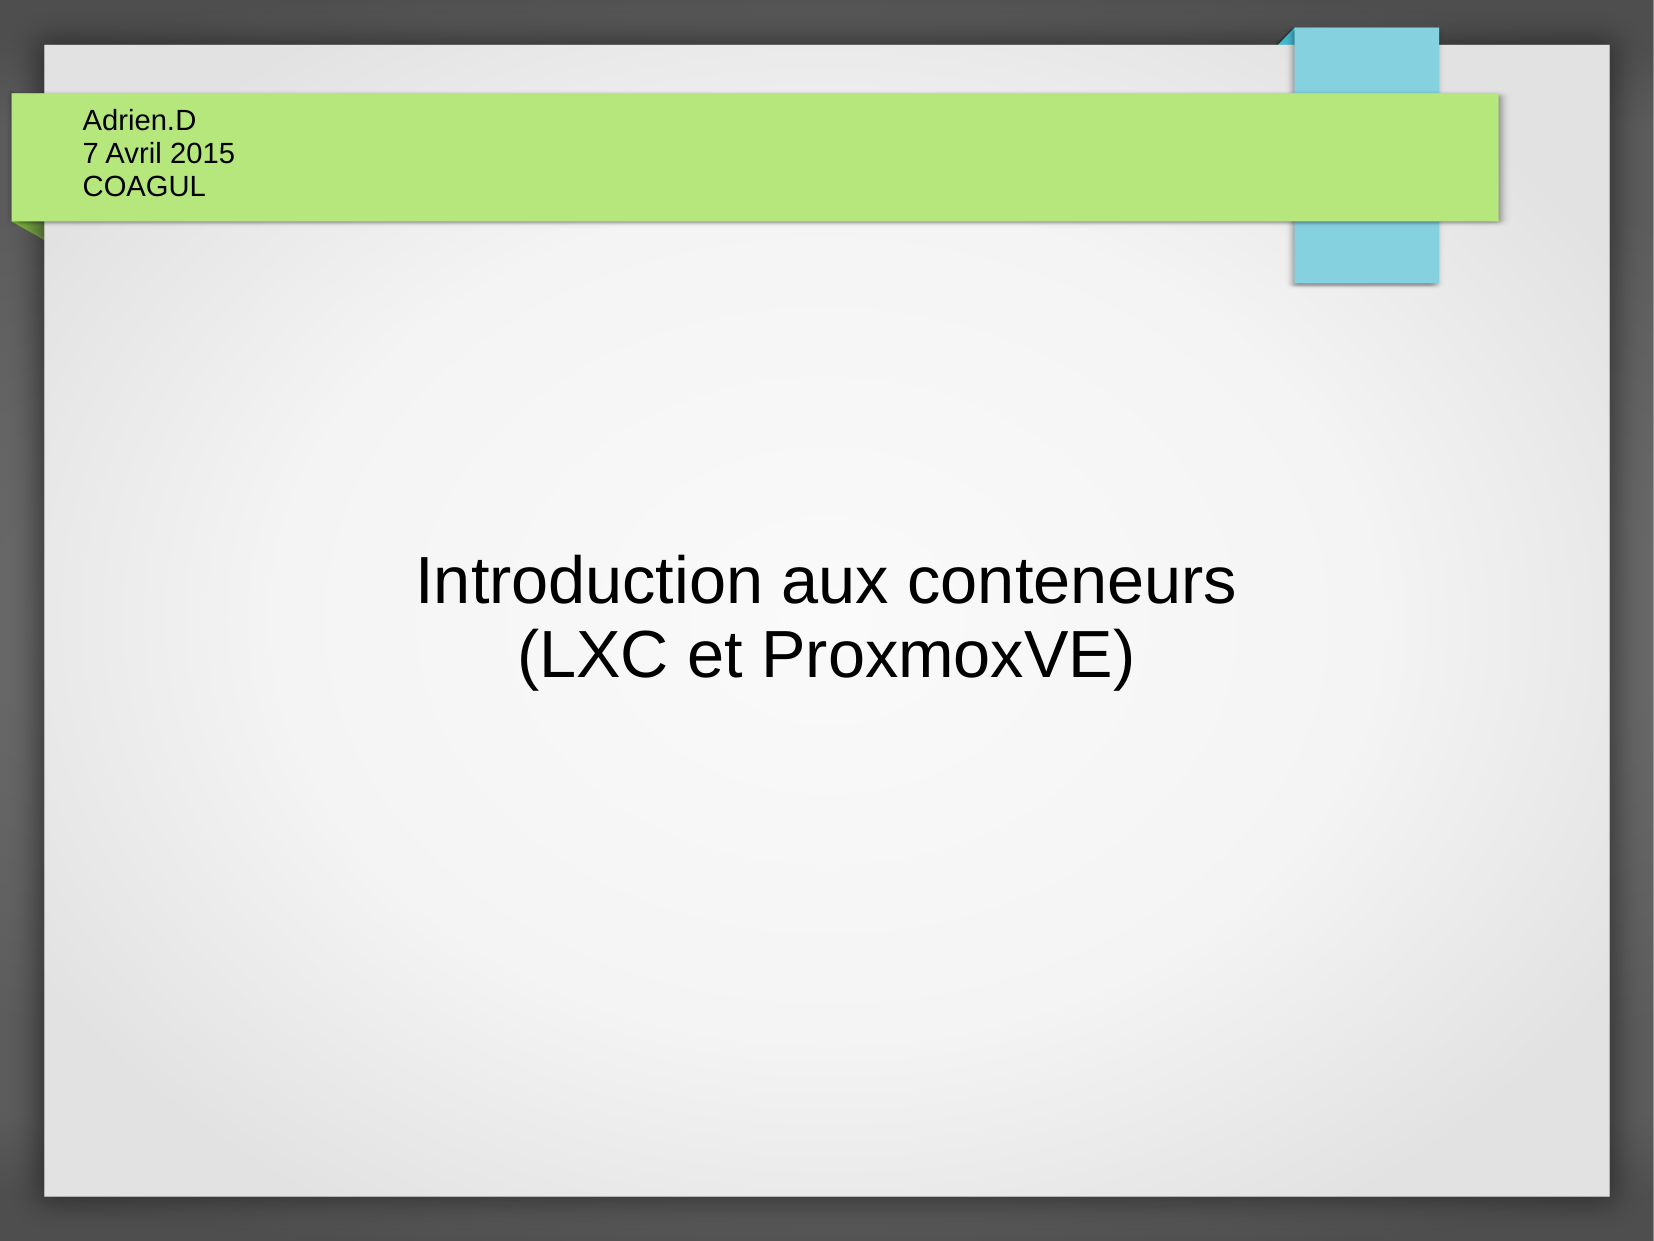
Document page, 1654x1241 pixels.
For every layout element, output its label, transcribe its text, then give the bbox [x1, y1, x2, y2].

picture [0, 0, 1654, 1241]
subtitle Introduction aux conteneurs (LXC et ProxmoxVE) [82, 295, 1571, 1015]
title Adrien.D 7 Avril 2015 COAGUL [82, 94, 1264, 213]
